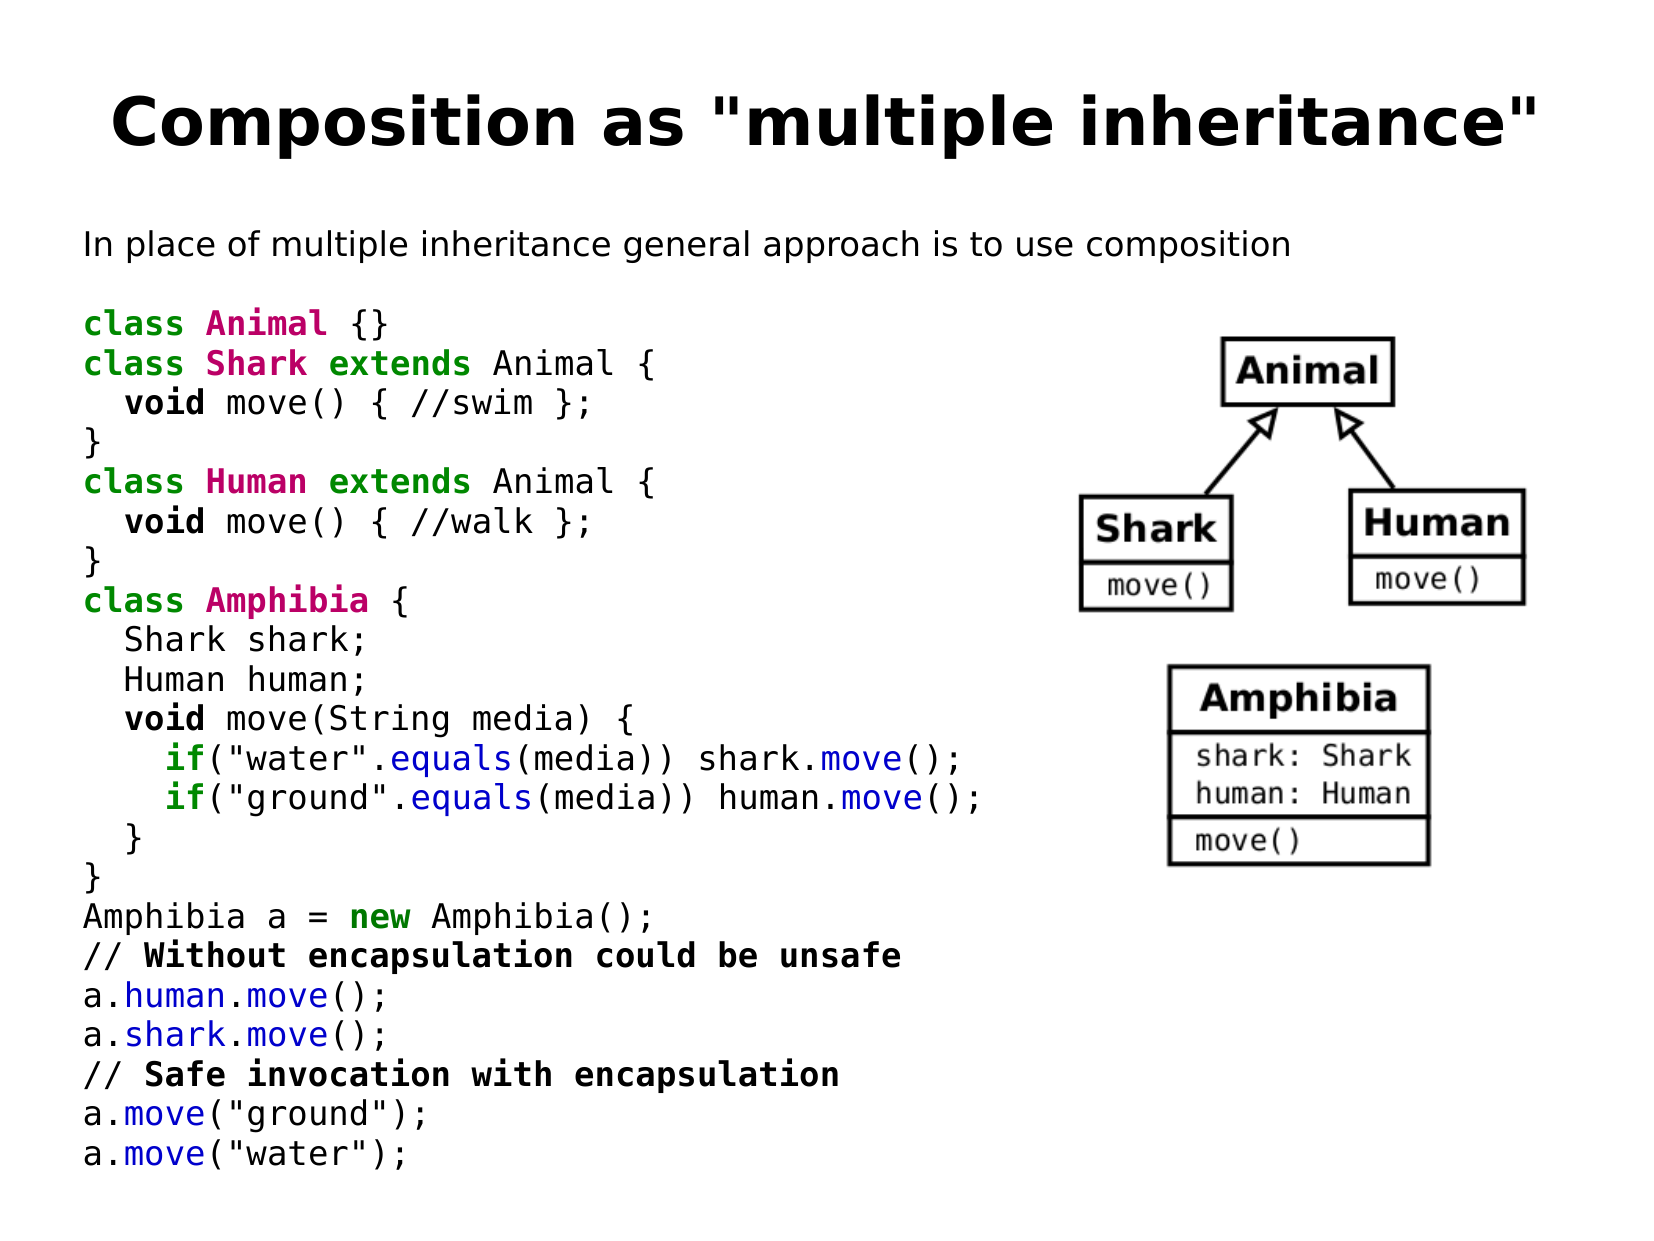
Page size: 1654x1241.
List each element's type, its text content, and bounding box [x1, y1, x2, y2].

picture [1062, 318, 1582, 882]
title Composition as "multiple inheritance" [82, 49, 1571, 195]
list In place of multiple inheritance general approach is to use composition class Animal {} class Shark extends Animal { void move() { //swim }; } class Human extends Animal { void move() { //walk }; } class Amphibia { Shark shark; Human human; void move(String media) { if("water".equals(media)) shark.move(); if("ground".equals(media)) human.move(); } } Amphibia a = new Amphibia(); // Without encapsulation could be unsafe a.human.move(); a.shark.move(); // Safe invocation with encapsulation a.move("ground"); a.move("water"); [82, 225, 1538, 1186]
